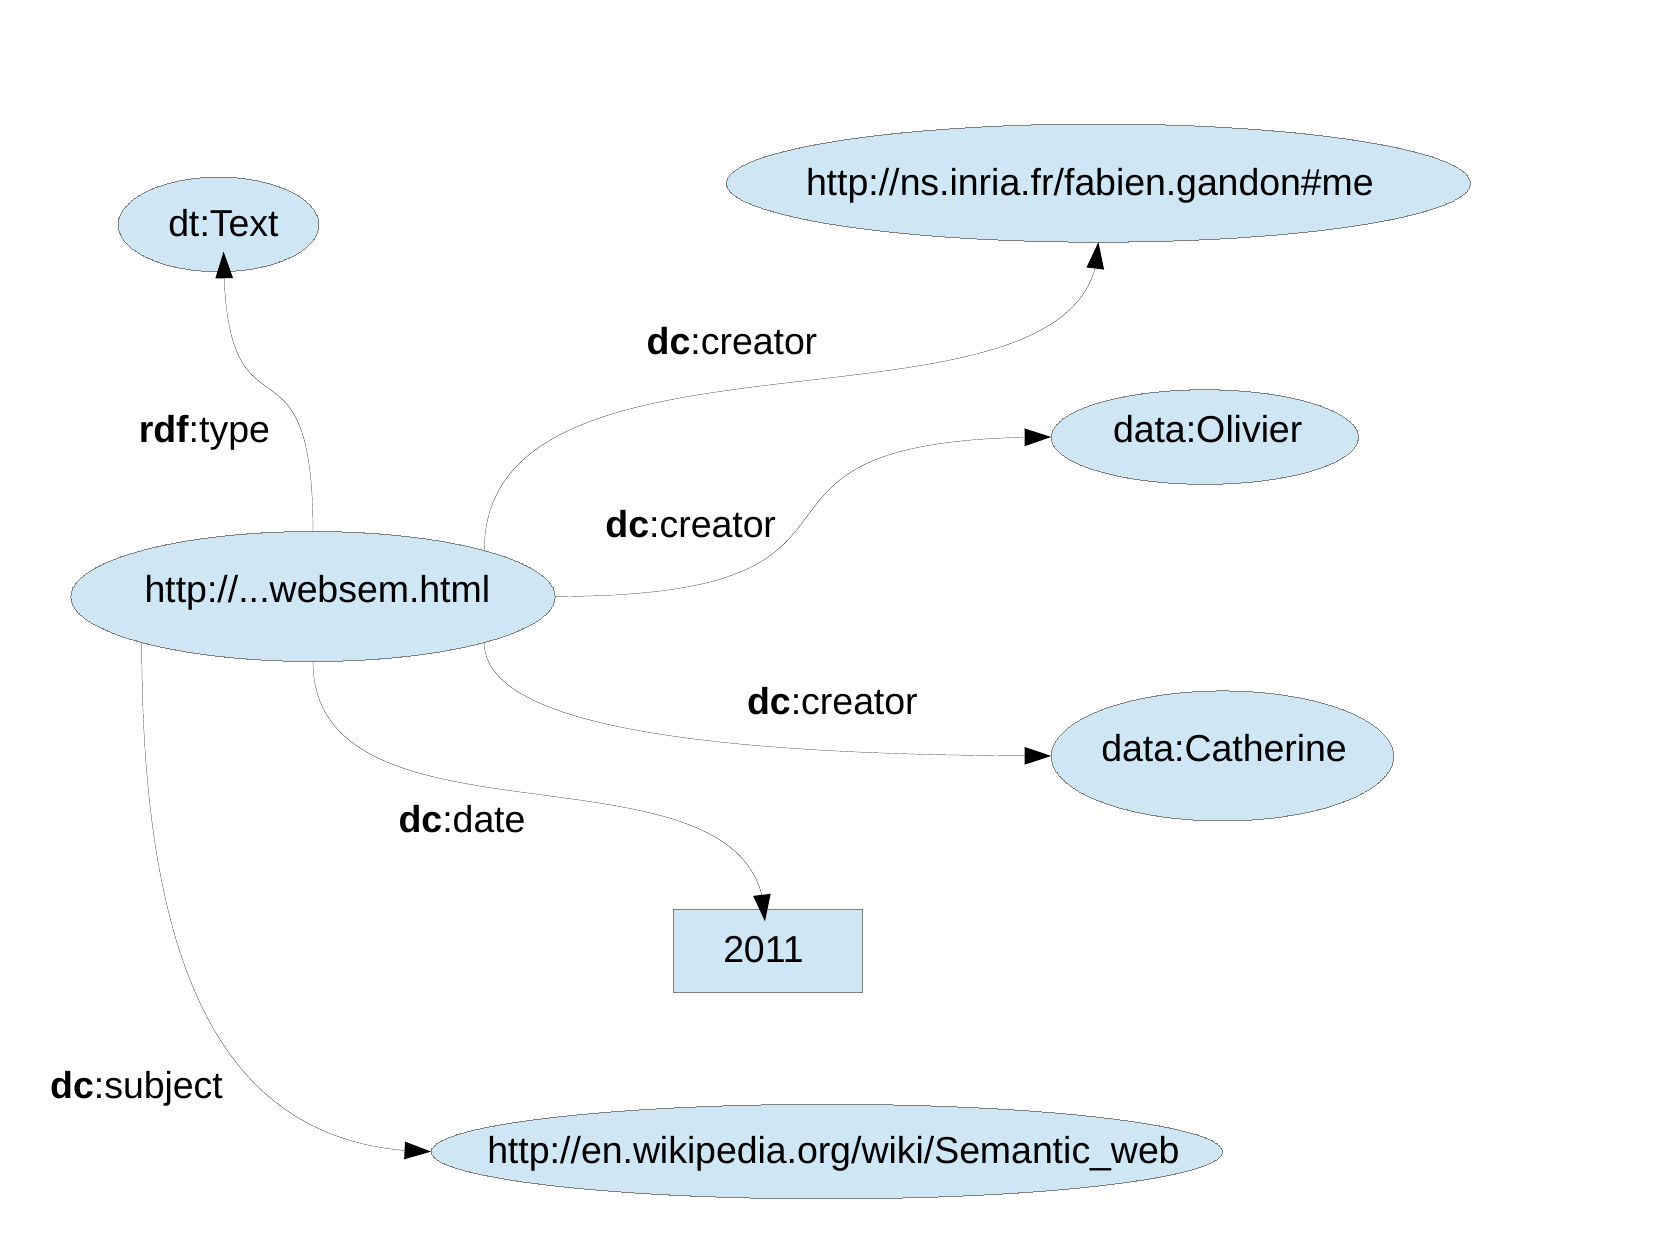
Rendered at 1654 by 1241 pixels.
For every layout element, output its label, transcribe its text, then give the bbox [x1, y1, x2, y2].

text_box [70, 531, 556, 662]
text_box 2011 [708, 921, 822, 979]
text_box [1195, 1134, 1223, 1169]
text_box [431, 1130, 472, 1173]
text_box [673, 909, 863, 993]
text_box http://ns.inria.fr/fabien.gandon#me [791, 153, 1389, 211]
text_box [1051, 690, 1394, 821]
text_box [1051, 403, 1359, 485]
text_box dc:date [383, 791, 541, 849]
text_box dt:Text [153, 194, 294, 252]
text_box dc:creator [590, 496, 791, 553]
text_box http://en.wikipedia.org/wiki/Semantic_web [472, 1122, 1195, 1179]
text_box [1105, 389, 1305, 401]
text_box dc:subject [35, 1057, 238, 1114]
text_box http://...websem.html [129, 561, 506, 618]
text_box data:Catherine [1086, 720, 1362, 778]
text_box rdf:type [124, 401, 285, 459]
text_box [118, 177, 319, 272]
text_box dc:creator [631, 312, 833, 370]
text_box [726, 124, 1471, 243]
text_box [518, 1104, 1136, 1122]
text_box data:Olivier [1098, 401, 1318, 459]
text_box dc:creator [732, 673, 933, 731]
text_box [504, 1179, 1150, 1199]
